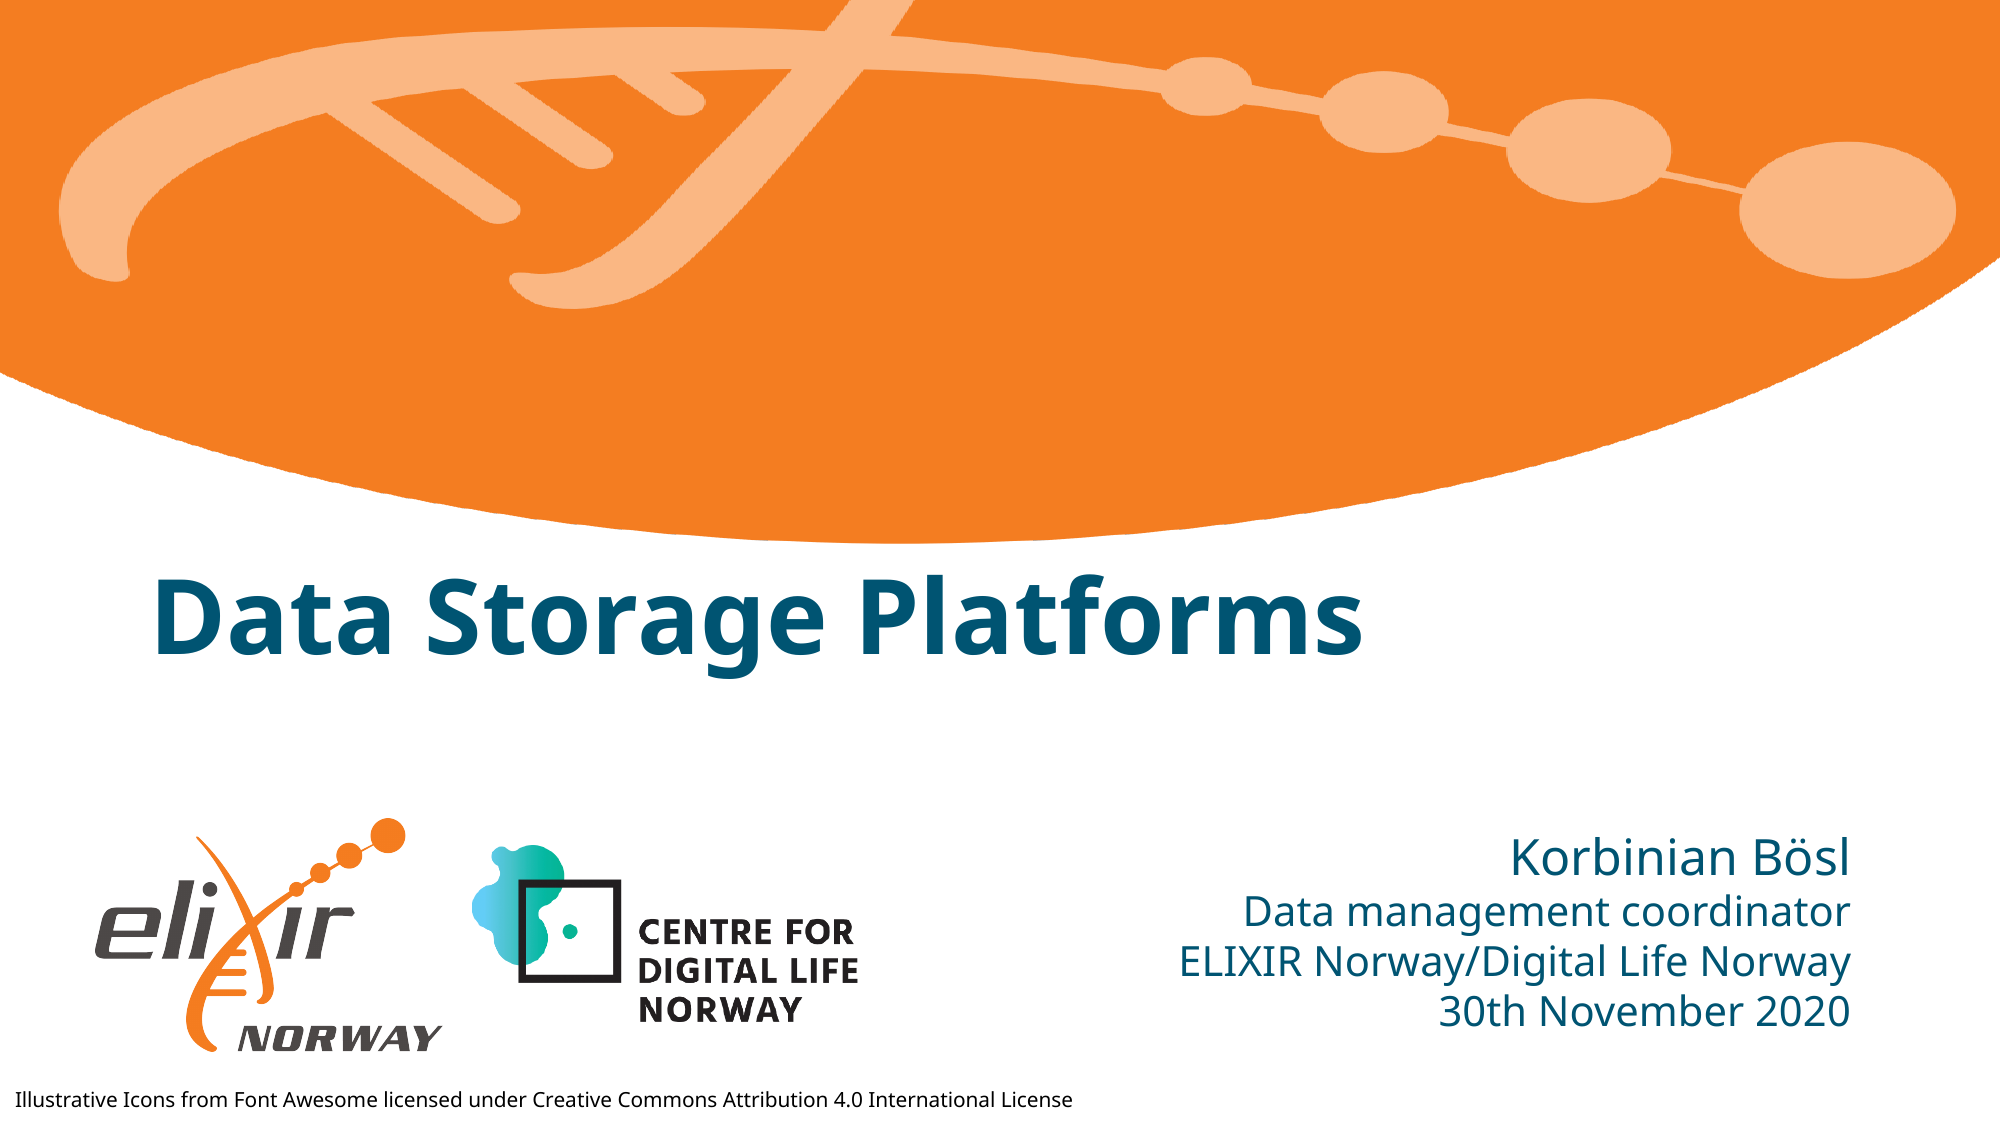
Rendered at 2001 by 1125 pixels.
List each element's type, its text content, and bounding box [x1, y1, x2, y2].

text_box Illustrative Icons from Font Awesome licensed under Creative Commons Attribution 4.0 International License [0, 1071, 1536, 1125]
title Data Storage Platforms [149, 550, 1850, 752]
picture [472, 845, 863, 1028]
list Korbinian Bösl Data management coordinator ELIXIR Norway/Digital Life Norway 30th November 2020 [1110, 765, 1852, 1022]
picture [95, 818, 443, 1052]
